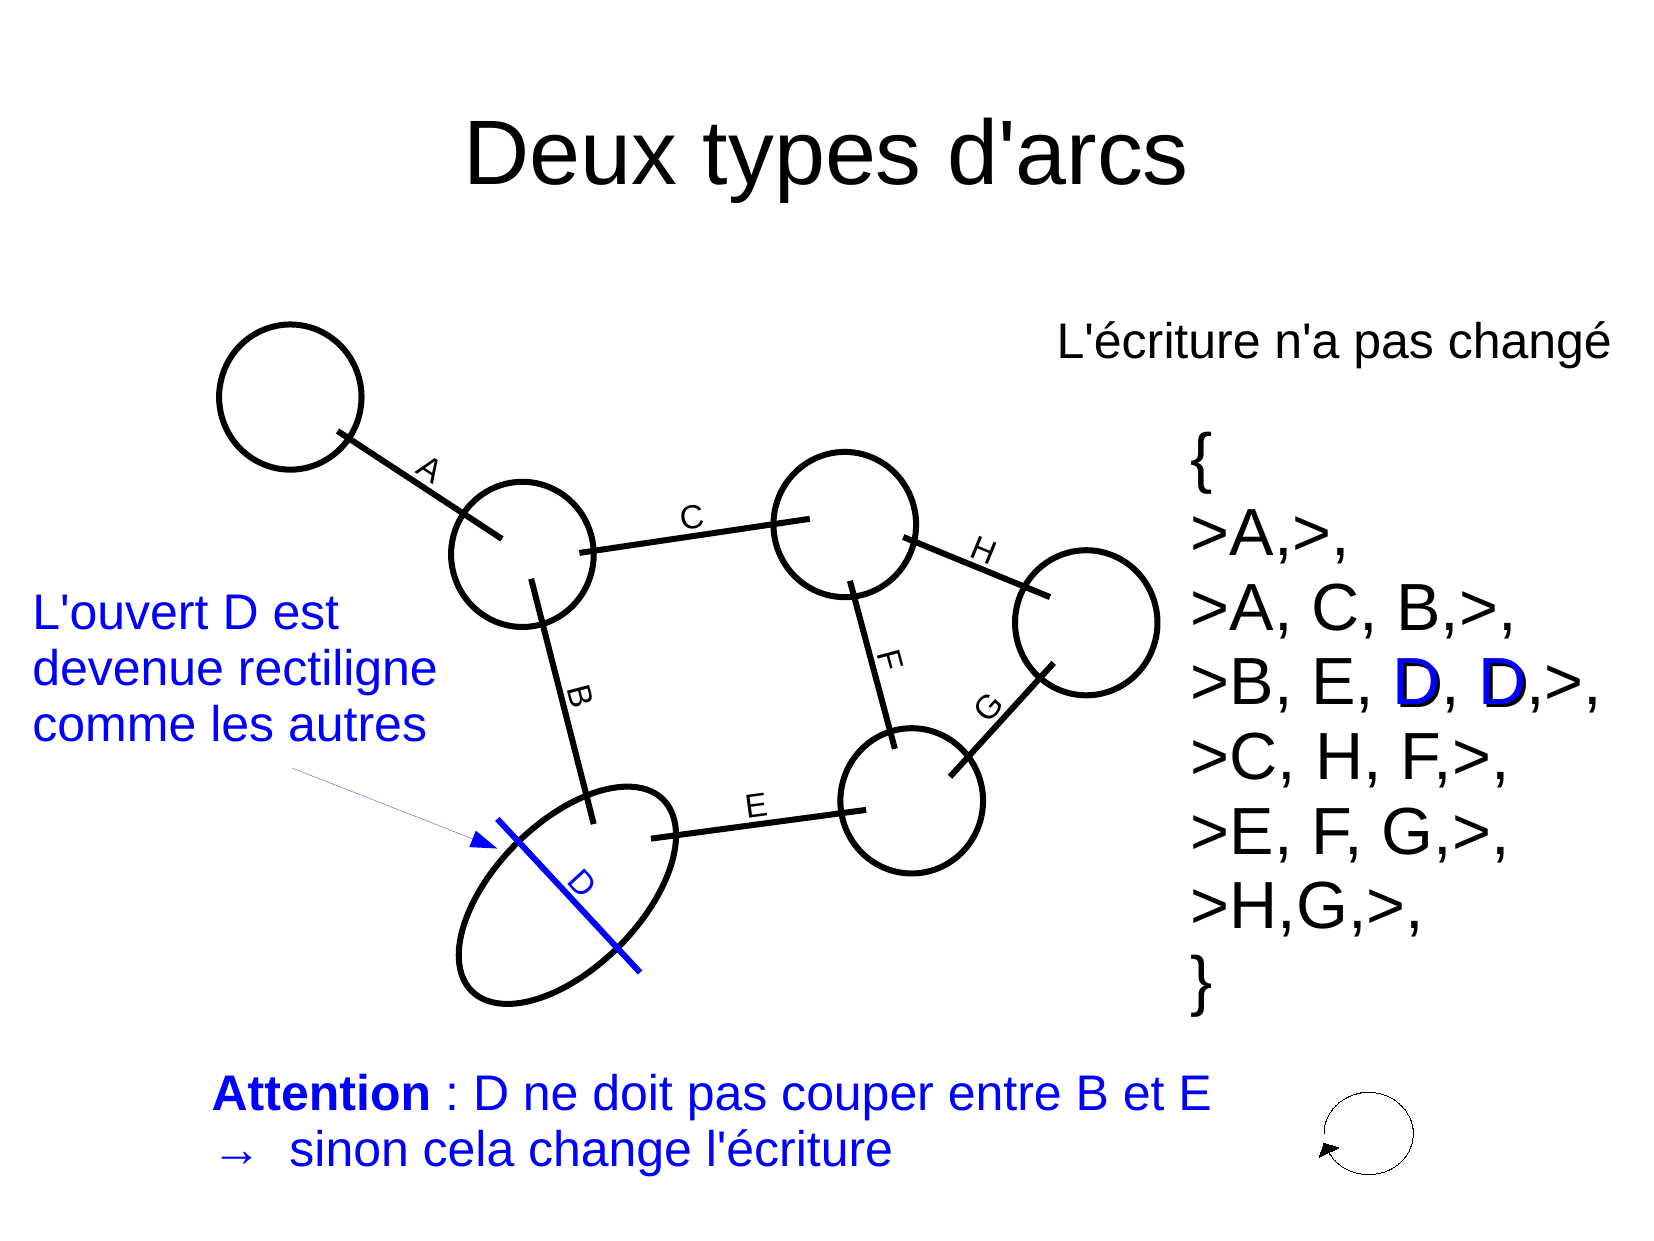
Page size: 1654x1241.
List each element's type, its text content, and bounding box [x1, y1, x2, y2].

text_box L'écriture n'a pas changé [1041, 306, 1654, 377]
text_box L'ouvert D est devenue rectiligne comme les autres [17, 576, 662, 760]
text_box Attention : D ne doit pas couper entre B et E → sinon cela change l'écriture [196, 1058, 1176, 1185]
title Deux types d'arcs [82, 49, 1571, 257]
text_box { >A,>, >A, C, B,>, >B, E, D, D,>, >C, H, F,>, >E, F, G,>, >H,G,>, } [1176, 412, 1654, 1241]
